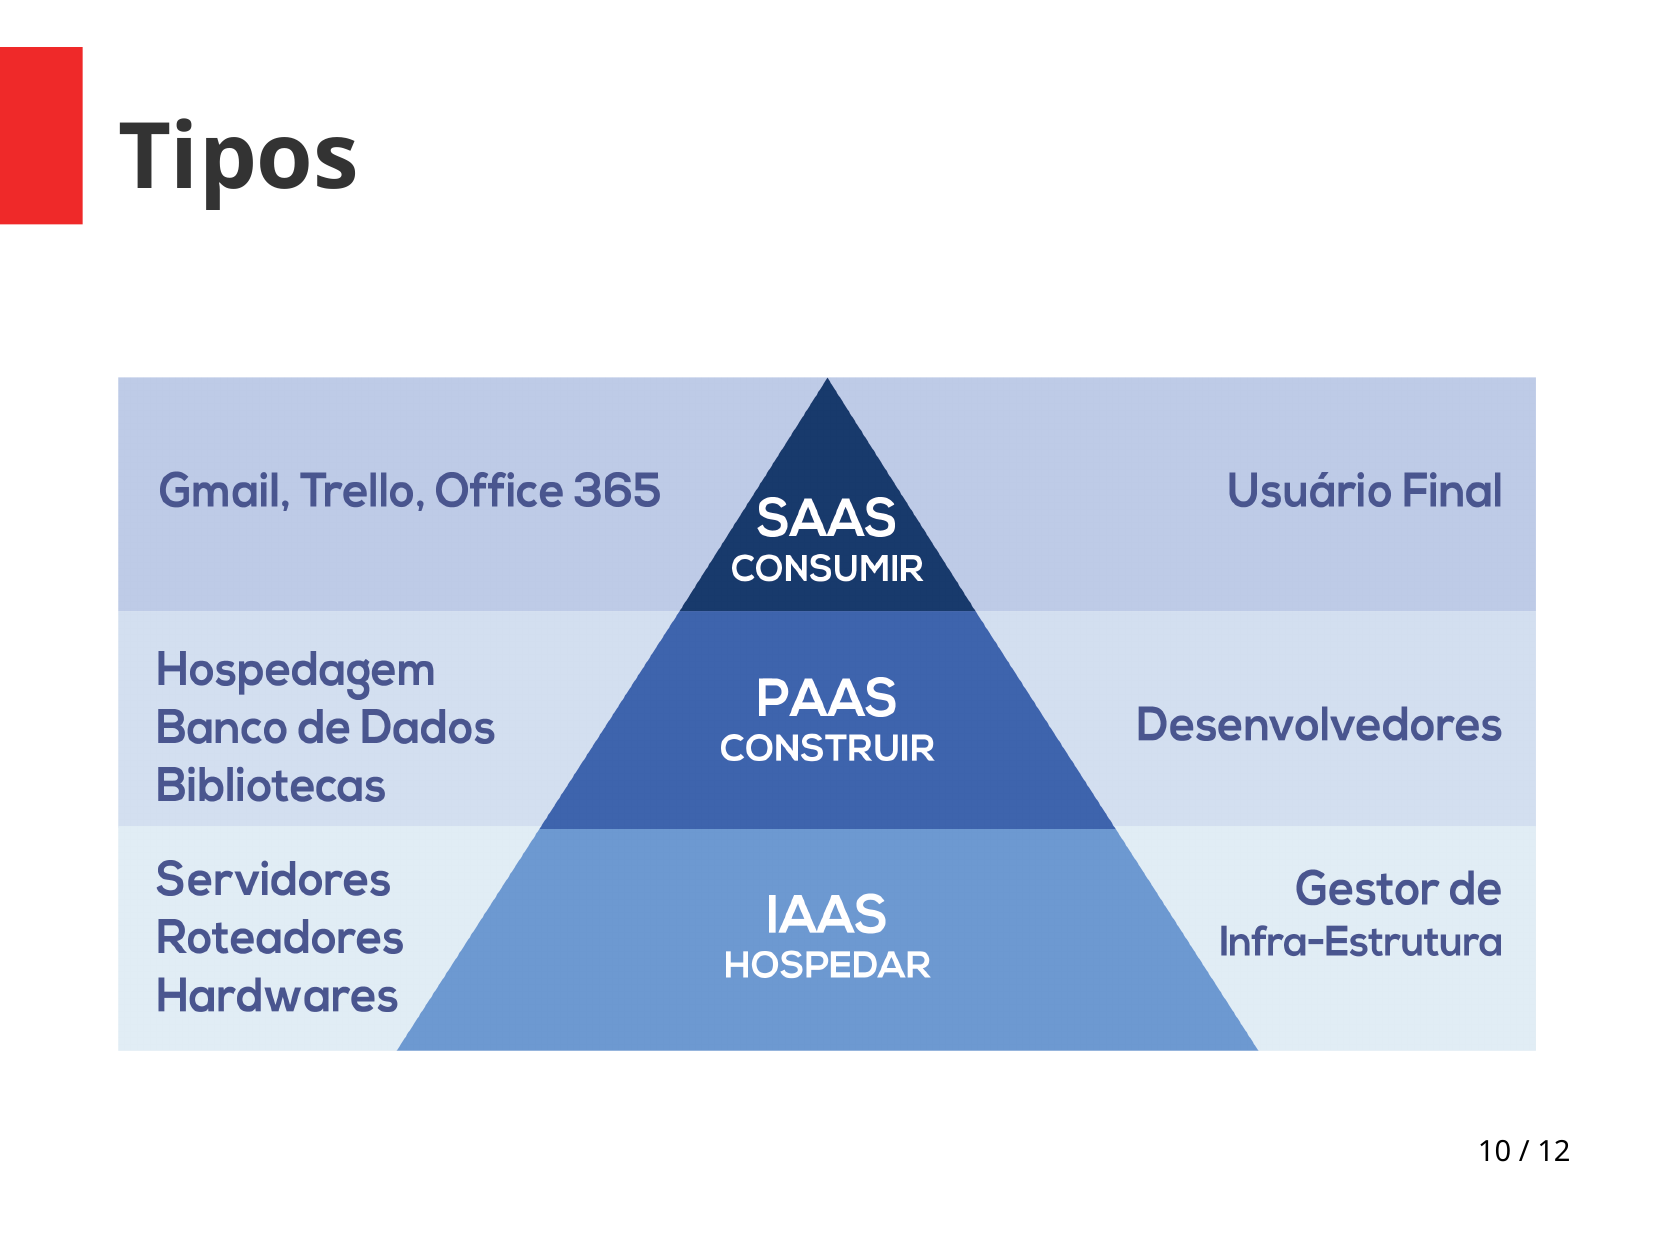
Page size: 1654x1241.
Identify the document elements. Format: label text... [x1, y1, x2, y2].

title Tipos [118, 49, 1571, 257]
picture [118, 377, 1536, 1051]
